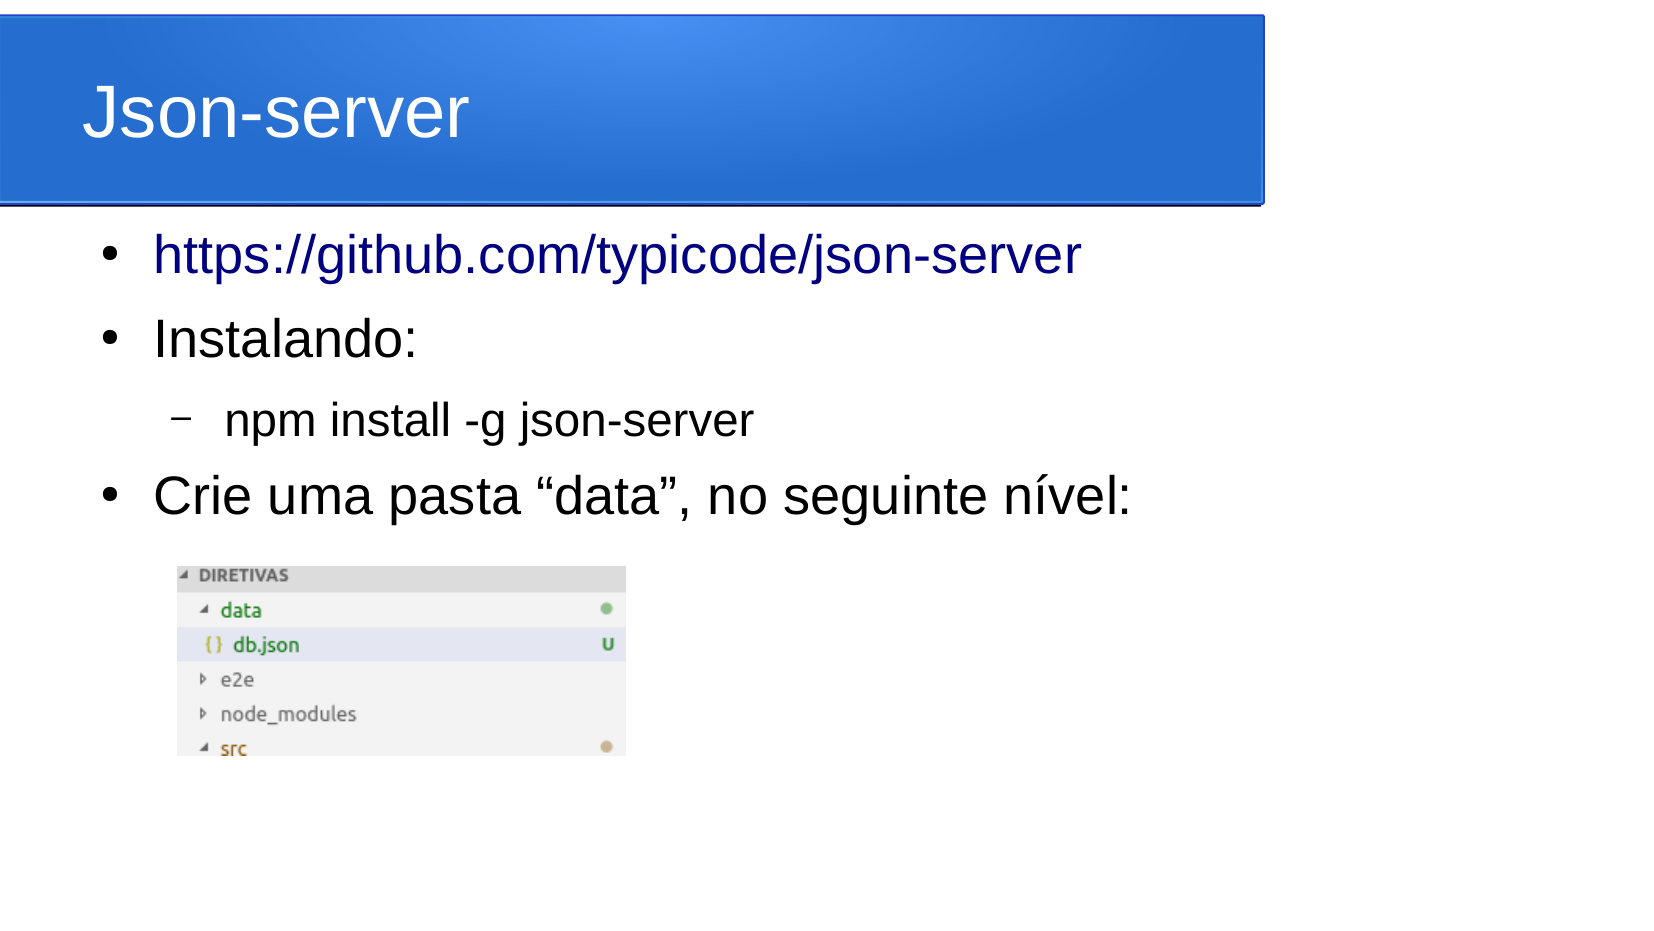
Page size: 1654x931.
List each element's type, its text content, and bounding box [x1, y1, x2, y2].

list https://github.com/typicode/json-server Instalando: npm install -g json-server Crie uma pasta “data”, no seguinte nível: [82, 224, 1571, 764]
picture [177, 566, 626, 756]
title Json-server [82, 35, 1235, 189]
